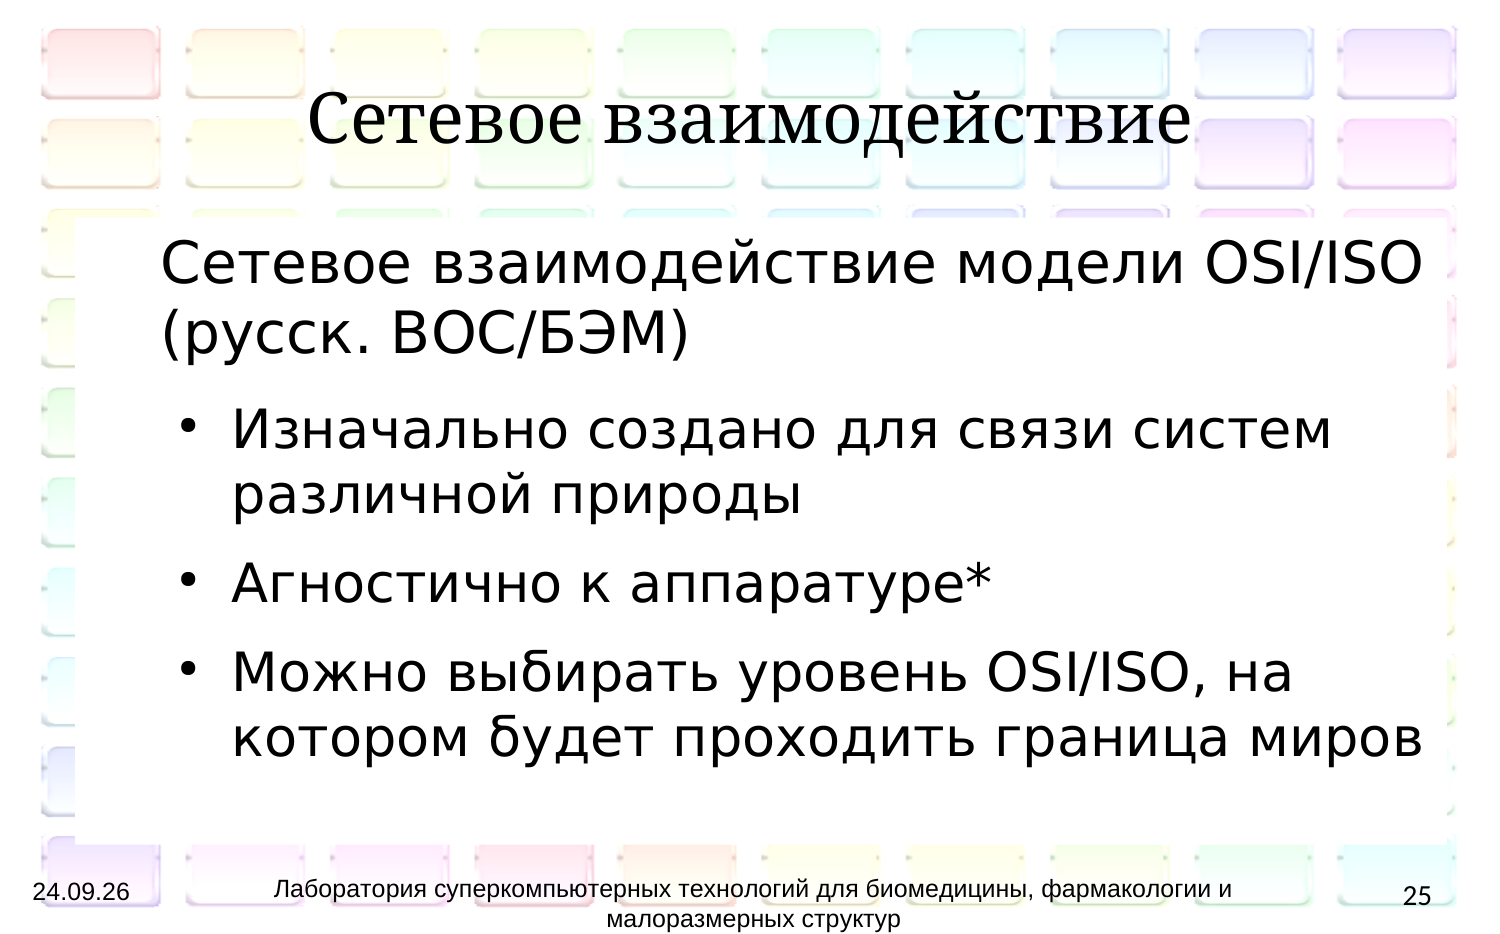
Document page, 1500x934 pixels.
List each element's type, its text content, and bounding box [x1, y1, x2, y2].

text_box <номер> [1387, 868, 1473, 918]
text_box Лаборатория суперкомпьютерных технологий для биомедицины, фармакологии и малоразмерных структур [171, 864, 1338, 915]
picture [0, 0, 1500, 934]
text_box 11.03.12 [17, 868, 184, 918]
title Сетевое взаимодействие [75, 37, 1426, 193]
list Сетевое взаимодействие модели OSI/ISO (русск. ВОС/БЭМ) Изначально создано для связи систем различной природы Агностично к аппаратуре* Можно выбирать уровень OSI/ISO, на котором будет проходить граница миров [75, 217, 1447, 845]
